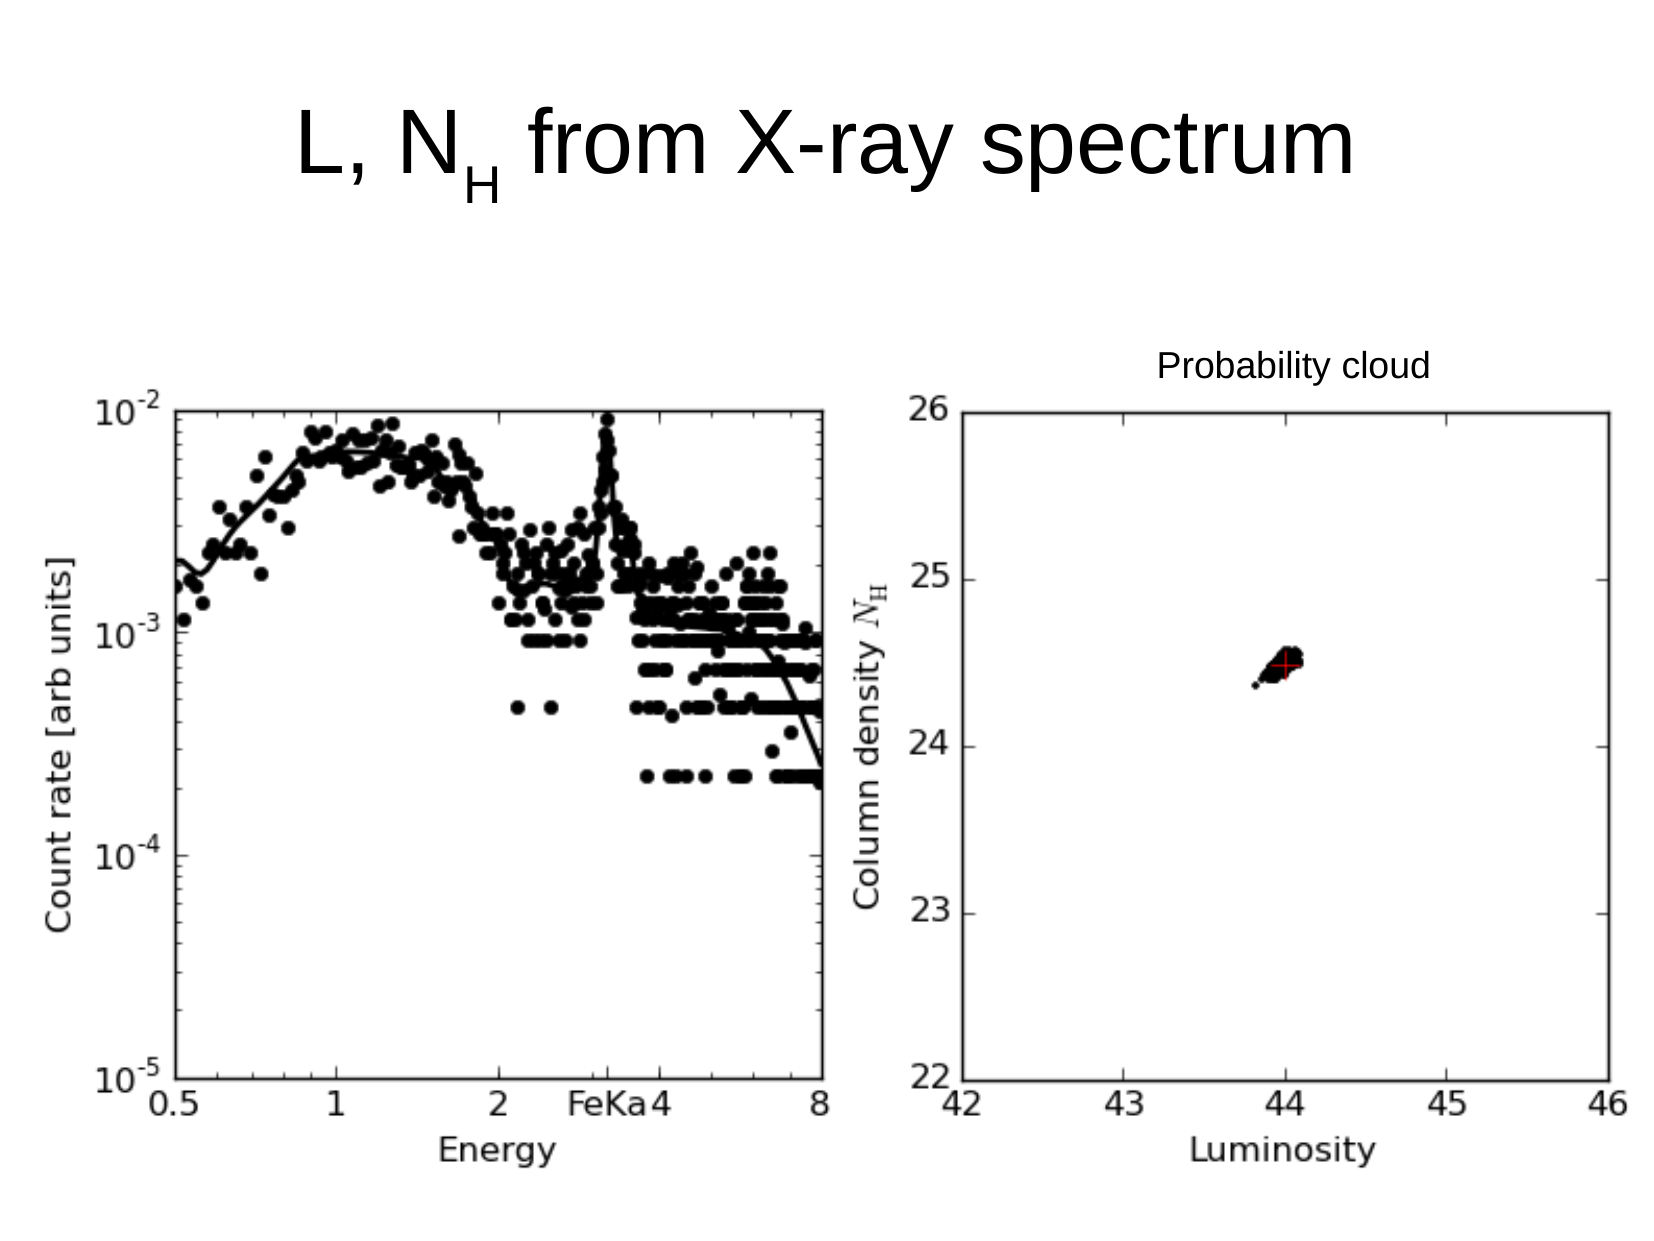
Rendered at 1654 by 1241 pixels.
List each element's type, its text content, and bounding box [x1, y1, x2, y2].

text_box Probability cloud [975, 337, 1613, 395]
title L, NH from X-ray spectrum [82, 49, 1571, 257]
picture [25, 367, 1648, 1189]
